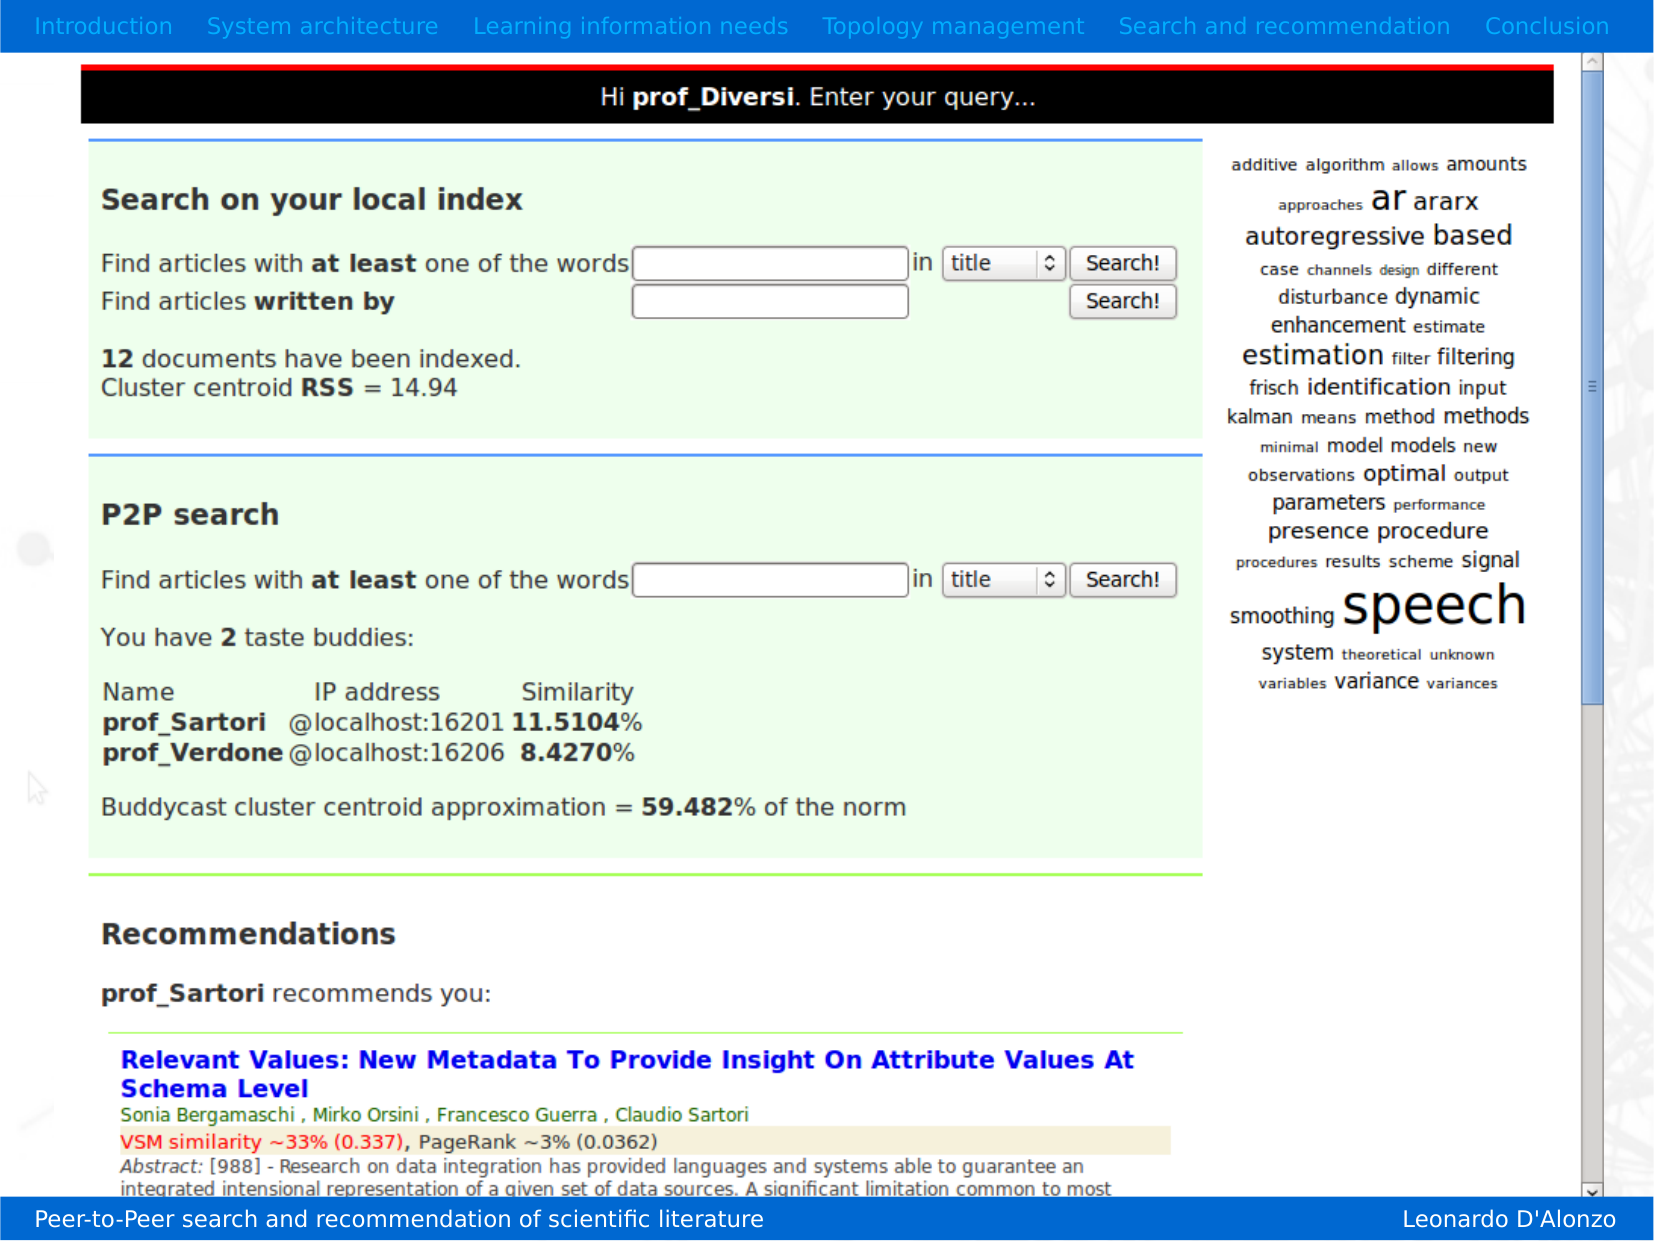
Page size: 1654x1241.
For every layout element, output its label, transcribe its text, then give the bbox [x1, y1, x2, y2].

text_box Peer-to-Peer search and recommendation of scientific literature [19, 1198, 898, 1241]
text_box [0, 0, 1654, 53]
text_box Search and recommendation [1103, 6, 1467, 48]
text_box Leonardo D'Alonzo [1387, 1198, 1647, 1241]
text_box Introduction [19, 6, 189, 48]
text_box System architecture [192, 6, 455, 48]
text_box Learning information needs [458, 6, 804, 48]
text_box [0, 1196, 1654, 1241]
text_box Topology management [807, 6, 1100, 48]
text_box Conclusion [1470, 6, 1626, 48]
picture [0, 53, 1654, 1196]
